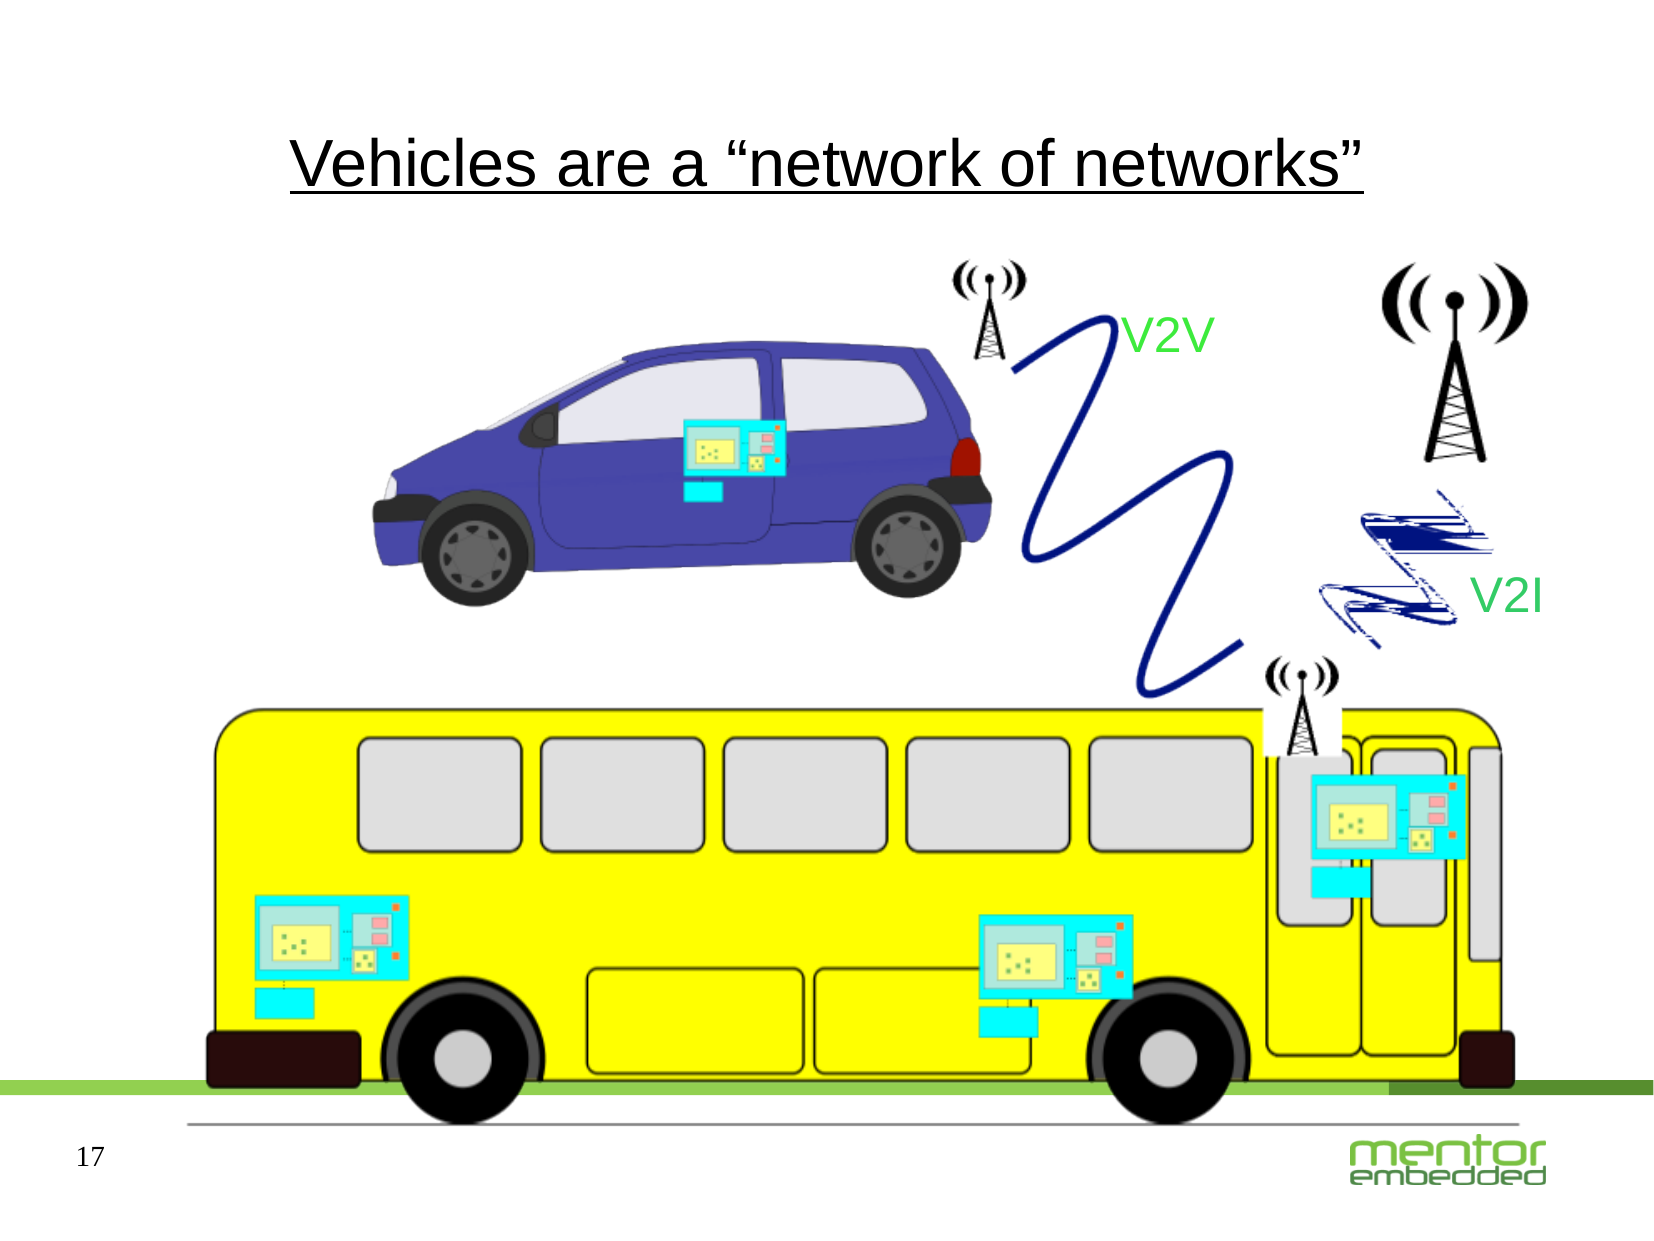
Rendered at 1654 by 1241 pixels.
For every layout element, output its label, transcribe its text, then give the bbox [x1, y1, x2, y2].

picture [75, 44, 1654, 1241]
title Vehicles are a “network of networks” [287, 60, 1366, 268]
text_box V2I [1455, 559, 1560, 631]
text_box V2V [1106, 300, 1231, 416]
